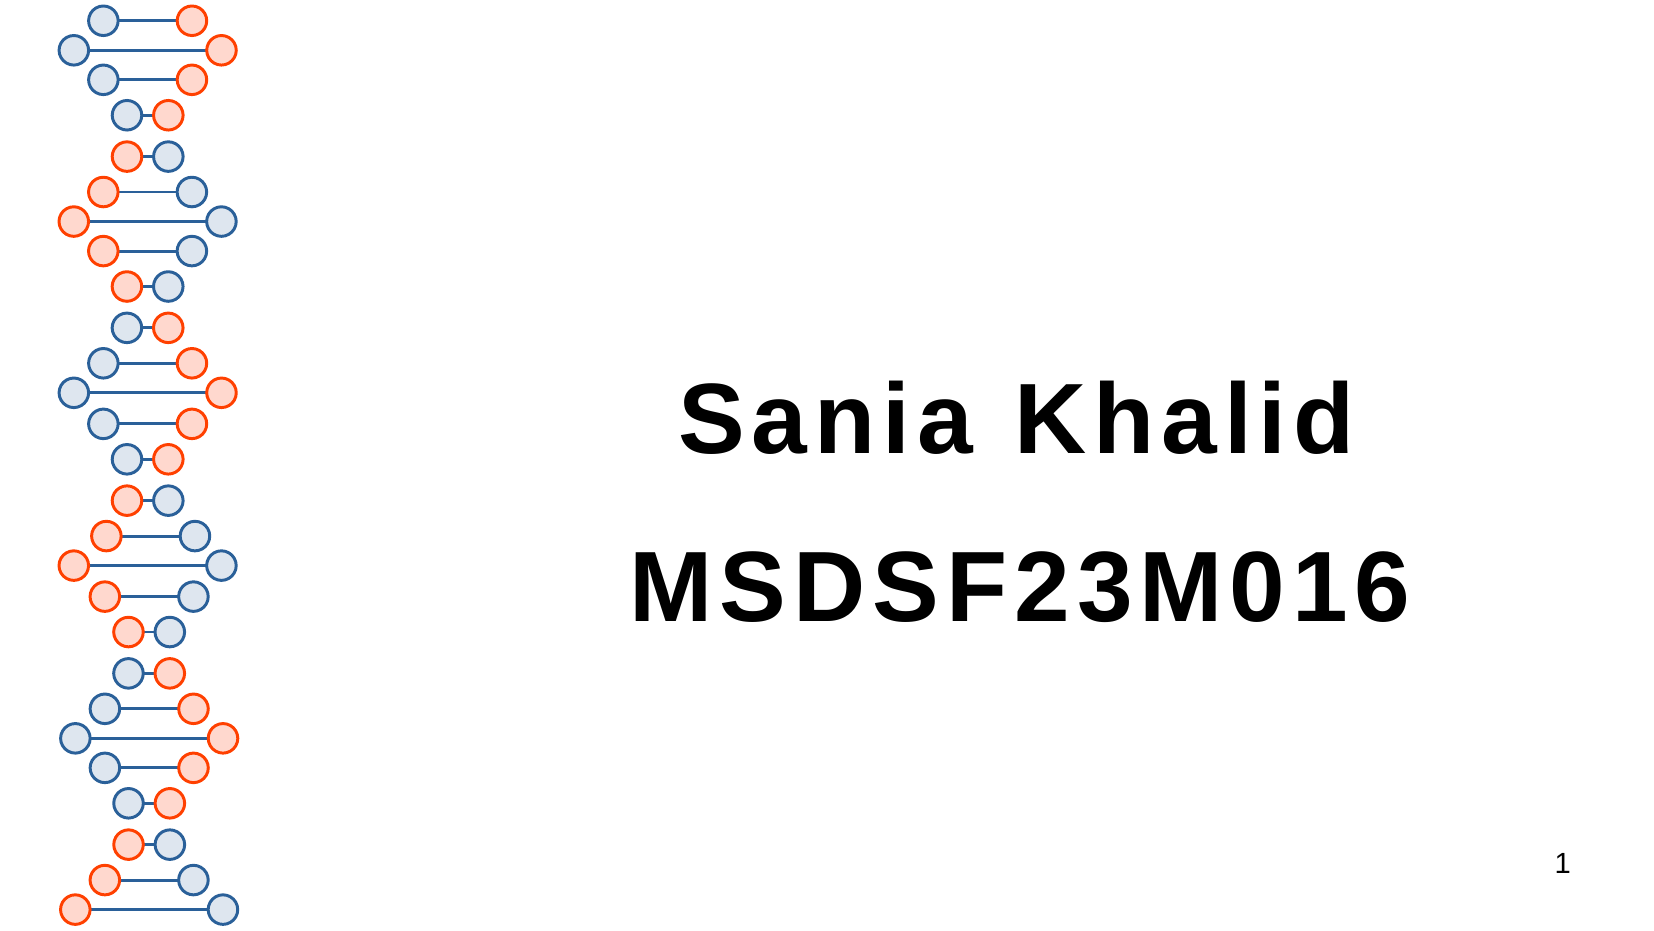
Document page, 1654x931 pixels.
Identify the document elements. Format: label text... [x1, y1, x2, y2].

text_box Sania Khalid MSDSF23M016 [541, 300, 1501, 676]
